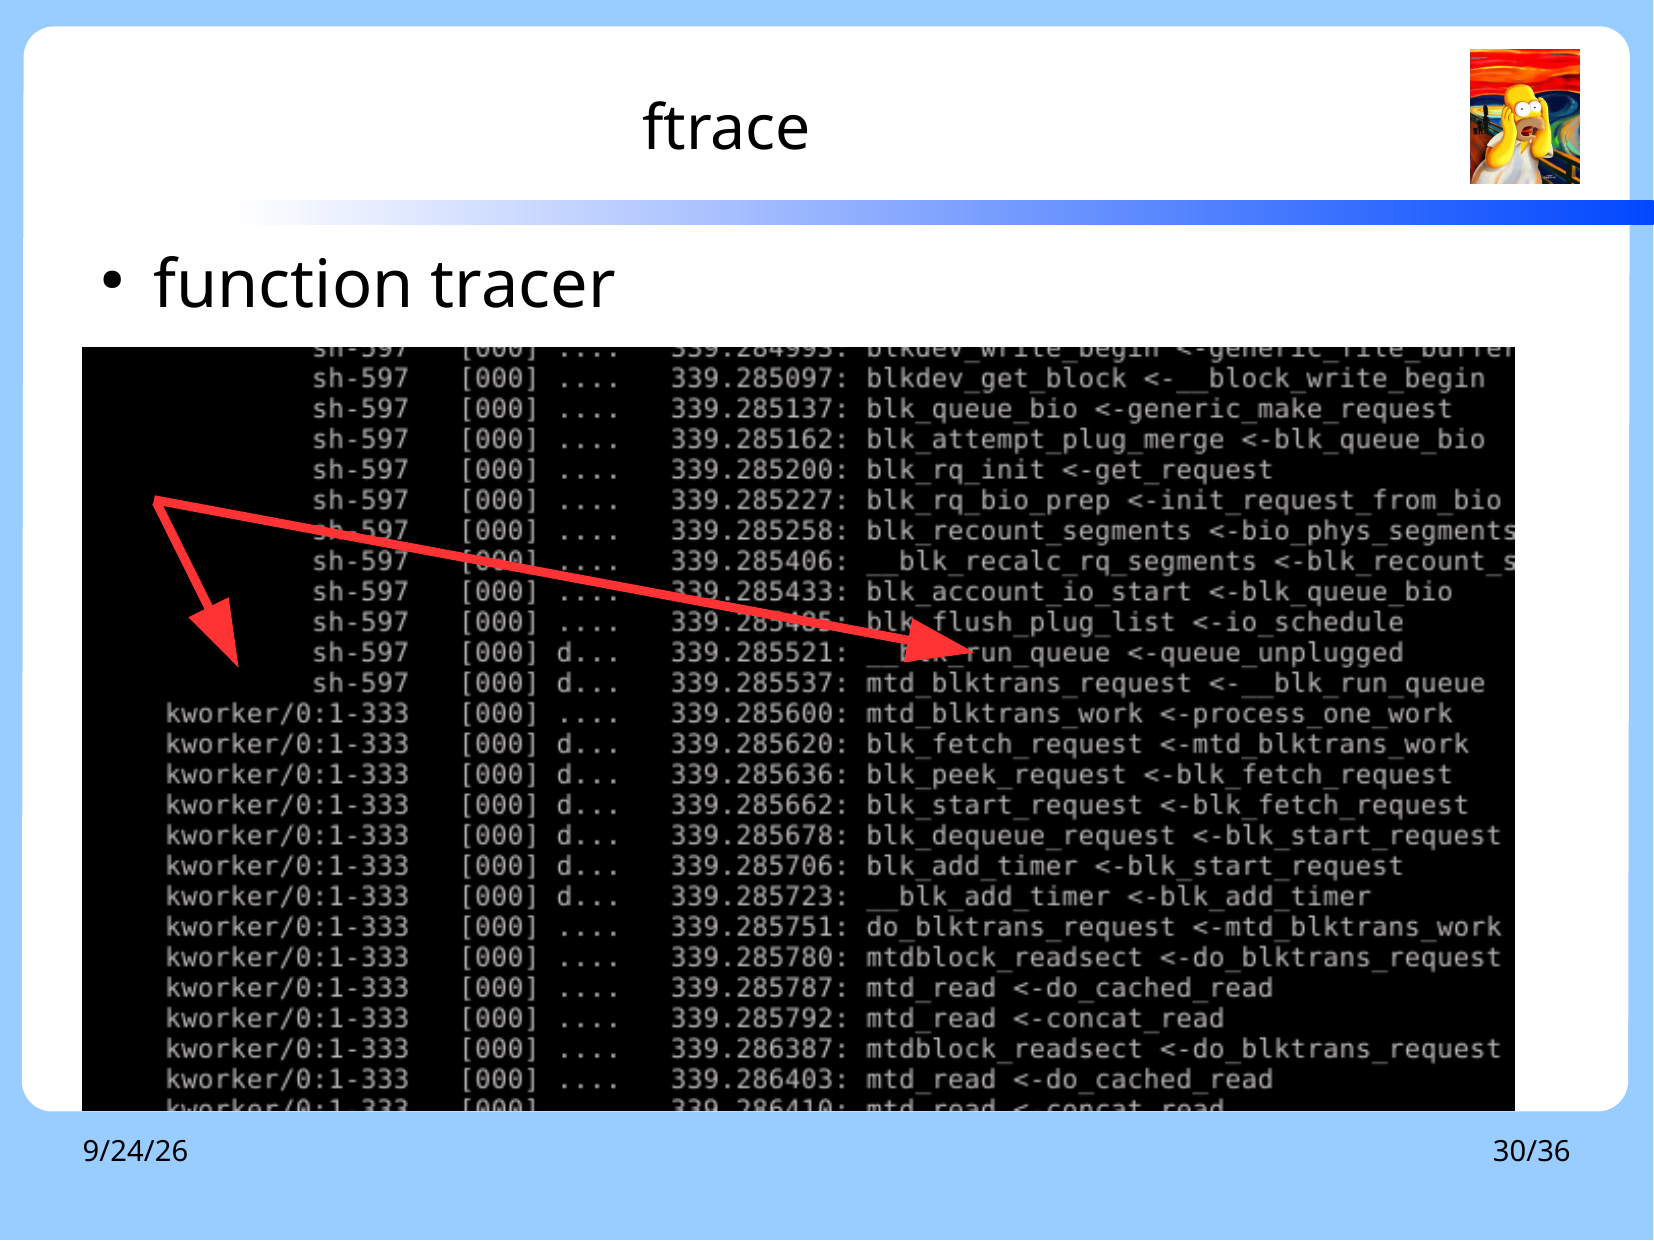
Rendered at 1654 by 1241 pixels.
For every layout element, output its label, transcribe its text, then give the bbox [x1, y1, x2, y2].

list function tracer [82, 236, 1571, 1055]
title ftrace [82, 49, 1371, 201]
picture [1470, 49, 1580, 184]
picture [82, 1055, 1515, 1111]
